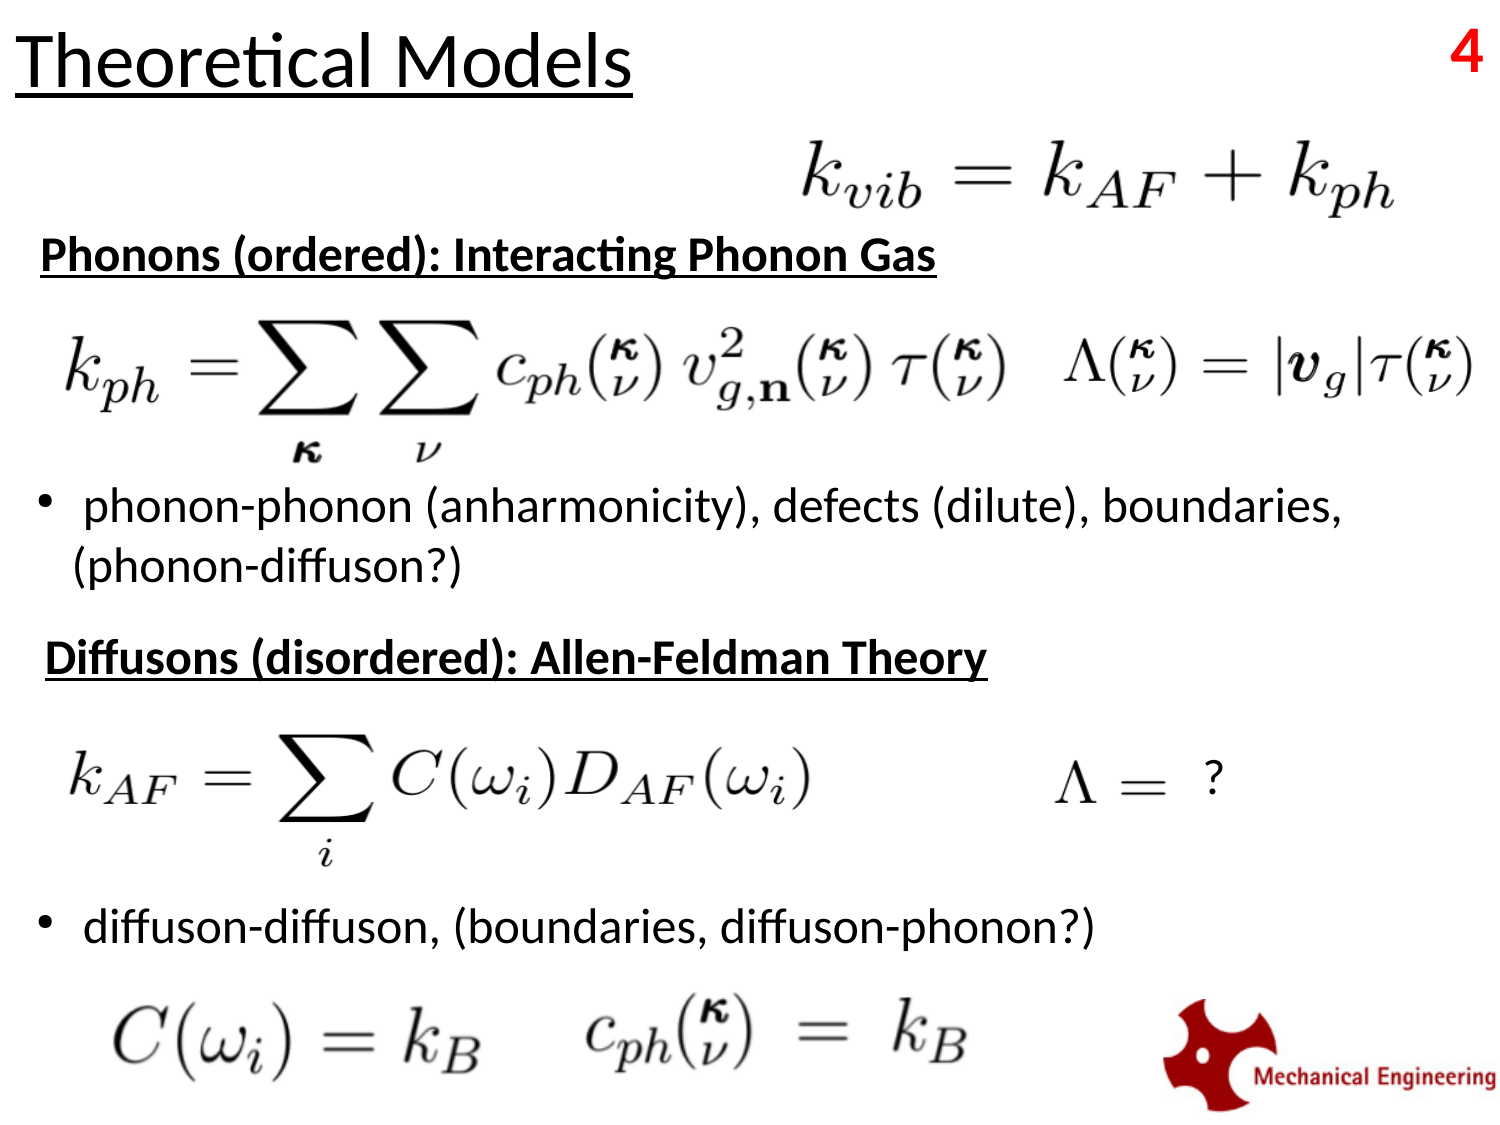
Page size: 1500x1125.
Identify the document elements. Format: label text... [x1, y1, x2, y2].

title Theoretical Models [0, 0, 1381, 150]
text_box diffuson-diffuson, (boundaries, diffuson-phonon?) [21, 885, 1441, 1021]
picture [50, 315, 165, 436]
text_box Phonons (ordered): Interacting Phonon Gas [25, 226, 1321, 300]
text_box phonon-phonon (anharmonicity), defects (dilute), boundaries, (phonon-diffuson?) [21, 465, 1441, 660]
picture [90, 974, 995, 1093]
picture [45, 719, 826, 871]
text_box 4 [1436, 0, 1500, 93]
picture [190, 300, 1021, 465]
text_box ? [1187, 749, 1246, 824]
picture [1046, 327, 1482, 403]
picture [1162, 999, 1497, 1113]
picture [1037, 749, 1098, 826]
picture [780, 119, 1401, 242]
text_box Diffusons (disordered): Allen-Feldman Theory [30, 630, 1471, 704]
picture [1112, 749, 1188, 826]
